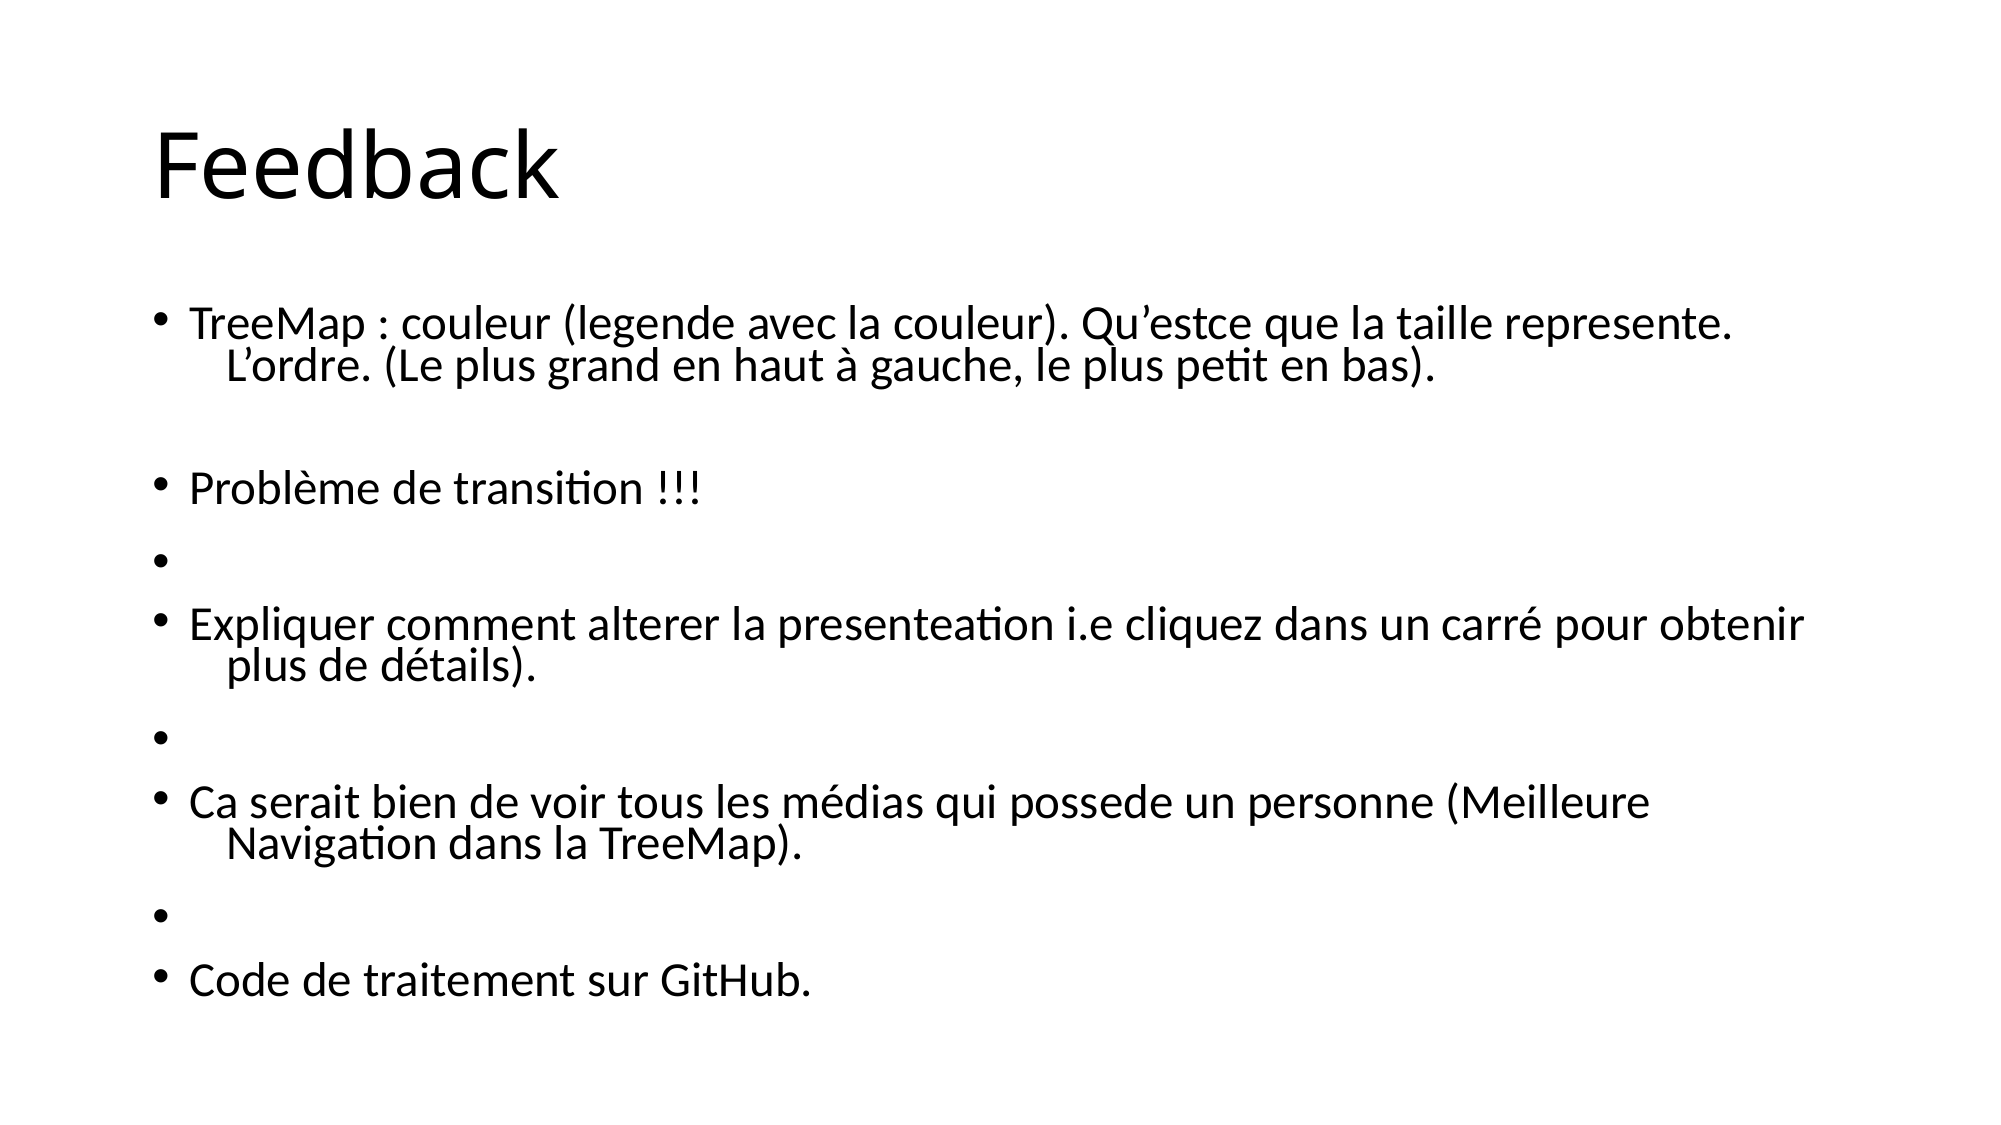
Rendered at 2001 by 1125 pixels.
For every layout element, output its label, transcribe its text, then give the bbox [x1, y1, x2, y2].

title Feedback [137, 59, 1863, 278]
list TreeMap : couleur (legende avec la couleur). Qu’estce que la taille represente. L’ordre. (Le plus grand en haut à gauche, le plus petit en bas). Problème de transition !!! Expliquer comment alterer la presenteation i.e cliquez dans un carré pour obtenir plus de détails). Ca serait bien de voir tous les médias qui possede un personne (Meilleure Navigation dans la TreeMap). Code de traitement sur GitHub. [137, 299, 1863, 1014]
